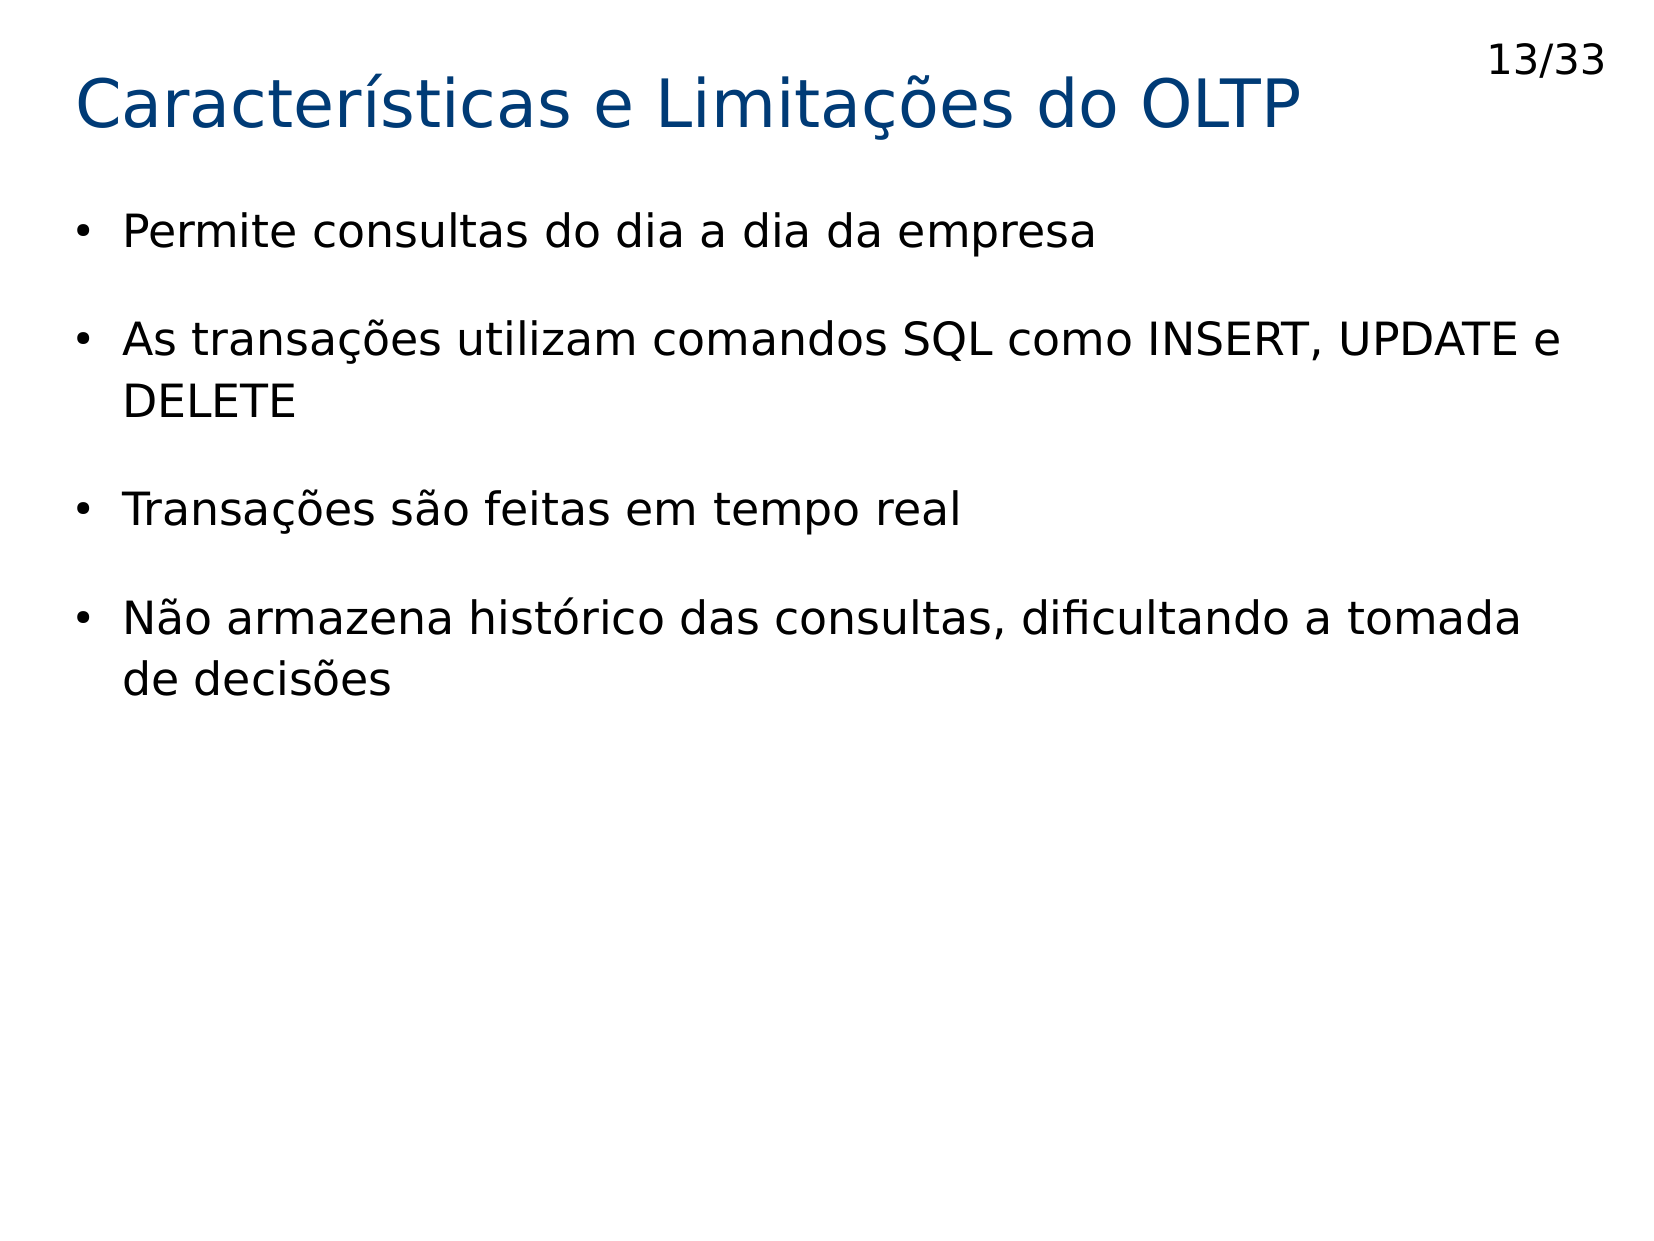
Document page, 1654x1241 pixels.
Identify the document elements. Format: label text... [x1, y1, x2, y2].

title Características e Limitações do OLTP [75, 33, 1425, 175]
list Permite consultas do dia a dia da empresa As transações utilizam comandos SQL como INSERT, UPDATE e DELETE Transações são feitas em tempo real Não armazena histórico das consultas, dificultando a tomada de decisões [75, 196, 1593, 1201]
